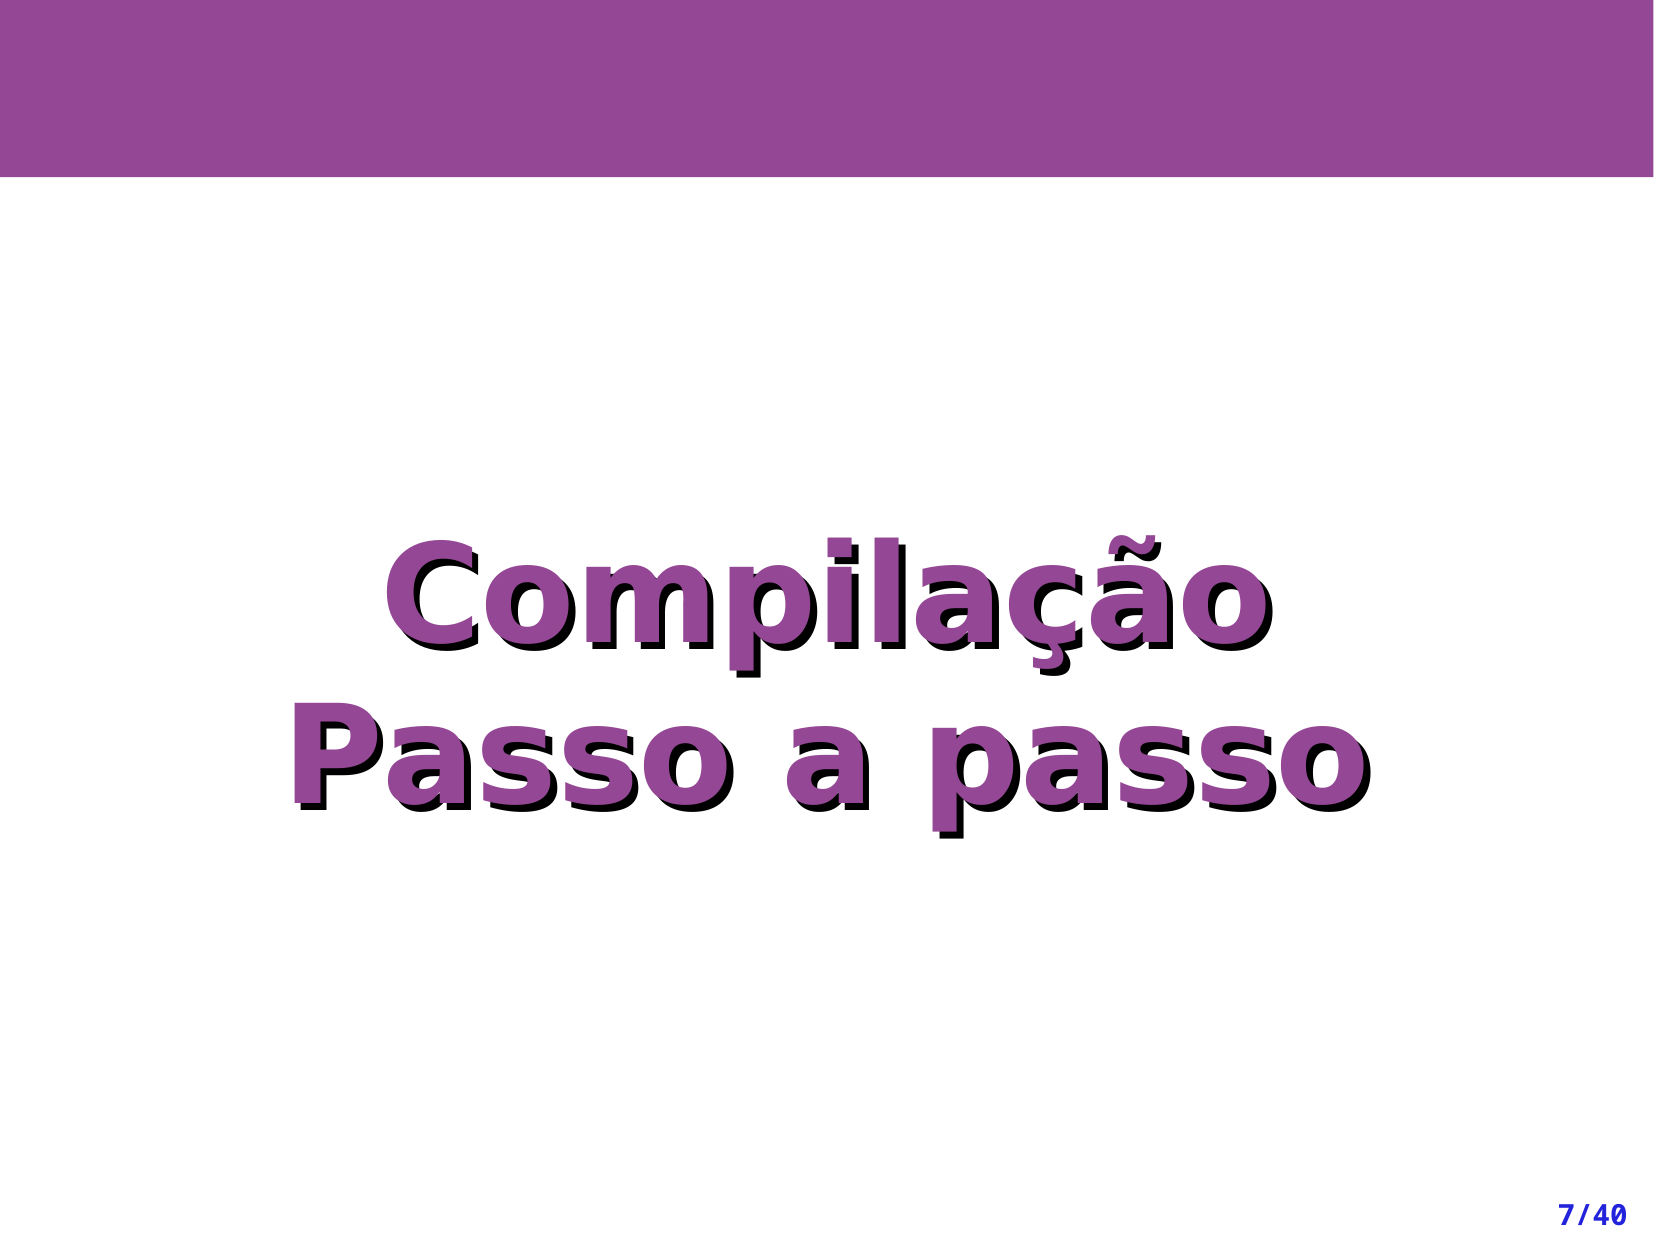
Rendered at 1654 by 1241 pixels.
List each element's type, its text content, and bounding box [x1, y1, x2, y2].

text_box Compilação Passo a passo [267, 507, 1383, 844]
